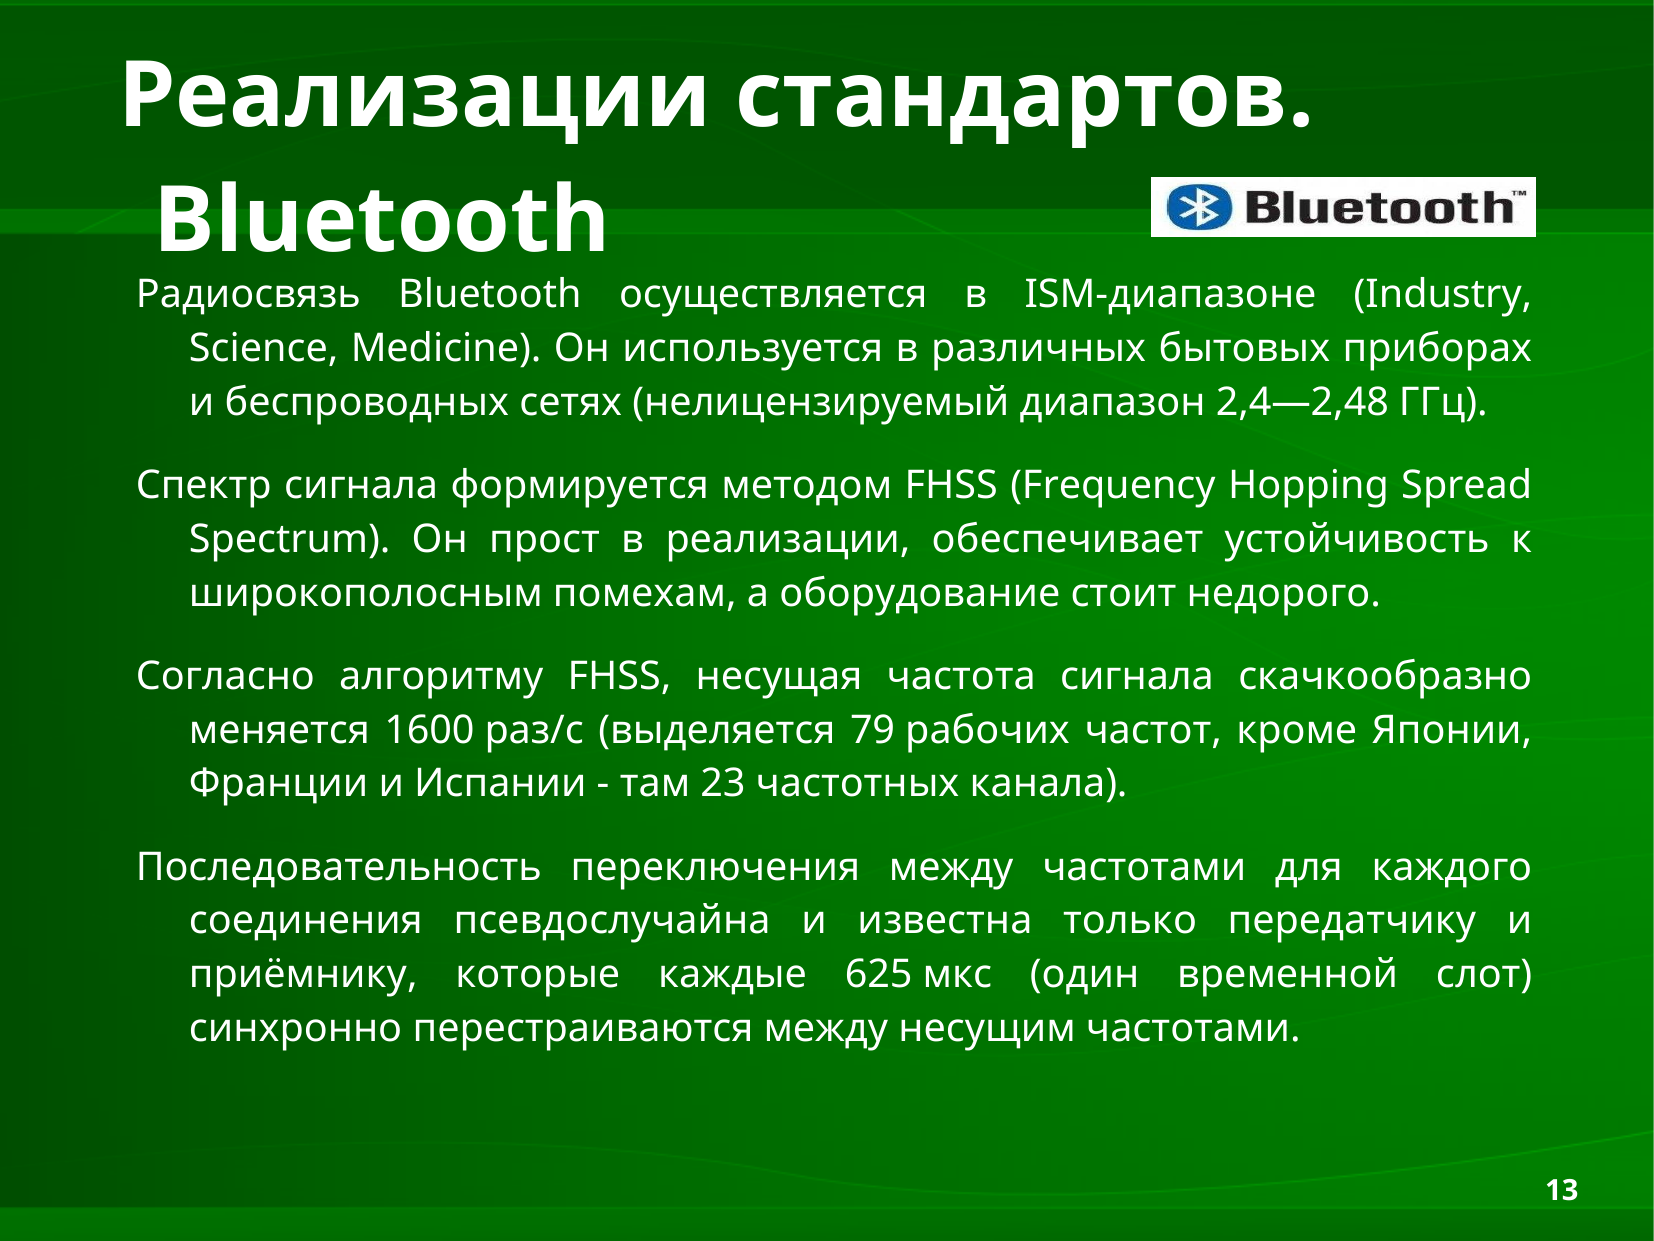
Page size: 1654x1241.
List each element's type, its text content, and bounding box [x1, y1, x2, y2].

list Радиосвязь Bluetooth осуществляется в ISM-диапазоне (Industry, Science, Medicine). Он используется в различных бытовых приборах и беспроводных сетях (нелицензируемый диапазон 2,4—2,48 ГГц). Спектр сигнала формируется методом FHSS (Frequency Hopping Spread Spectrum). Он прост в реализации, обеспечивает устойчивость к широкополосным помехам, а оборудование стоит недорого. Согласно алгоритму FHSS, несущая частота сигнала скачкообразно меняется 1600 раз/с (выделяется 79 рабочих частот, кроме Японии, Франции и Испании - там 23 частотных канала). Последовательность переключения между частотами для каждого соединения псевдослучайна и известна только передатчику и приёмнику, которые каждые 625 мкс (один временной слот) синхронно перестраиваются между несущим частотами. [118, 265, 1534, 1196]
title Реализации стандартов. Bluetooth [82, 41, 1571, 265]
picture [0, 0, 1654, 1241]
